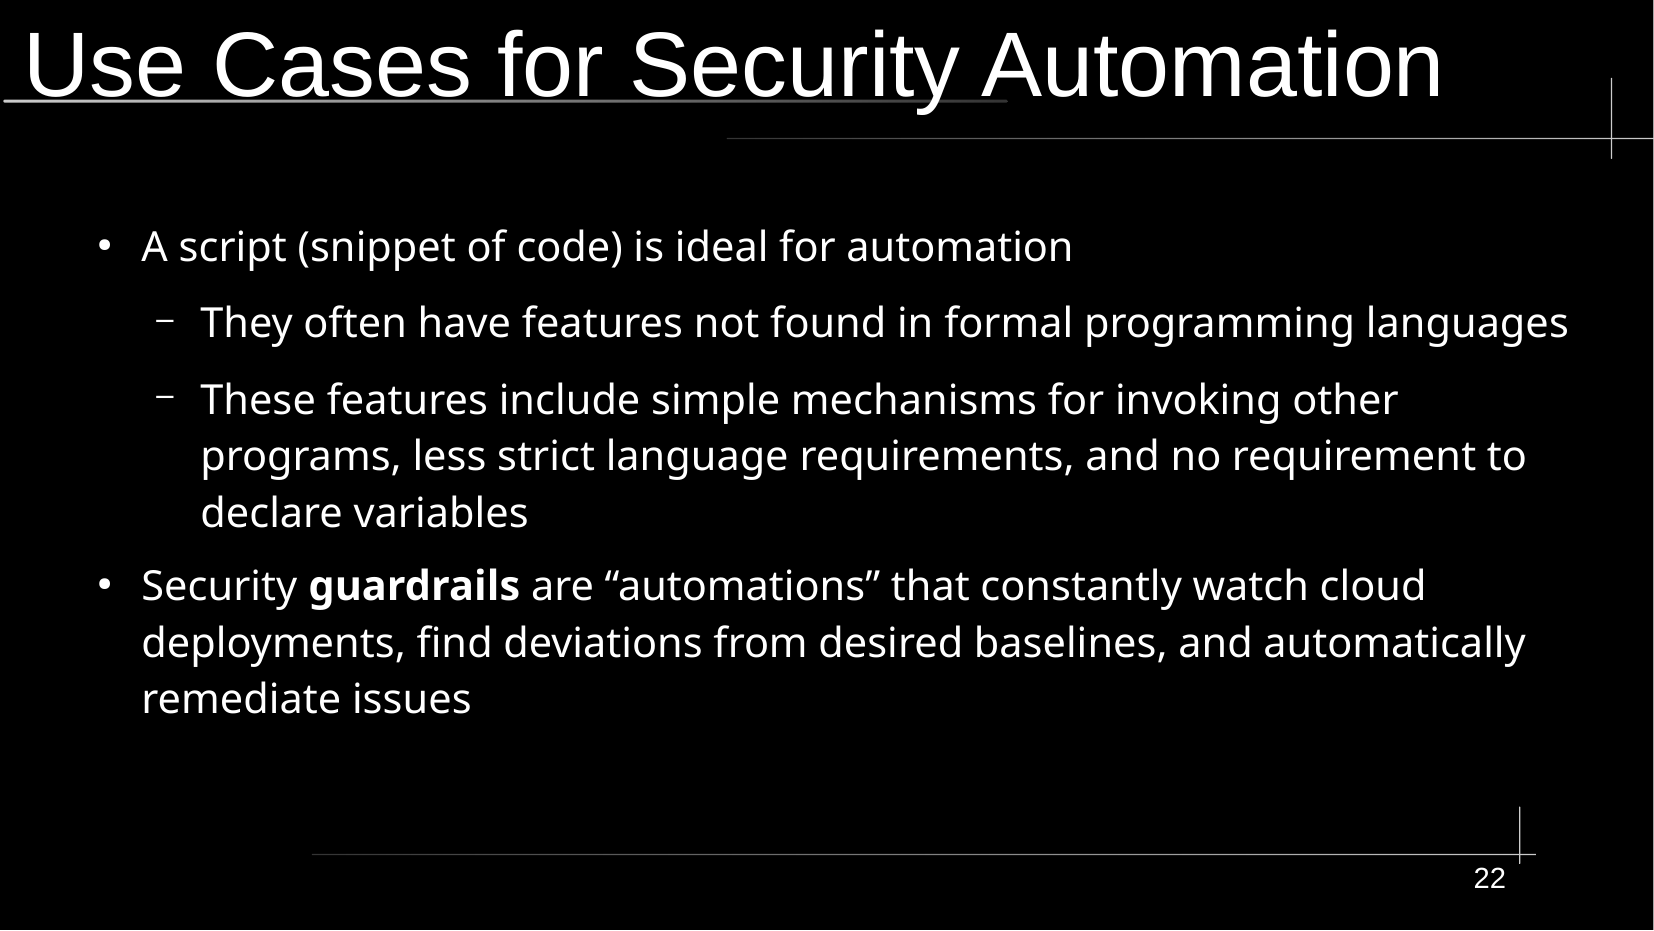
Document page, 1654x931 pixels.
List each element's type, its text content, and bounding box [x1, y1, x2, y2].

list A script (snippet of code) is ideal for automation They often have features not found in formal programming languages These features include simple mechanisms for invoking other programs, less strict language requirements, and no requirement to declare variables Security guardrails are “automations” that constantly watch cloud deployments, find deviations from desired baselines, and automatically remediate issues [82, 217, 1571, 758]
title Use Cases for Security Automation [23, 11, 1589, 119]
